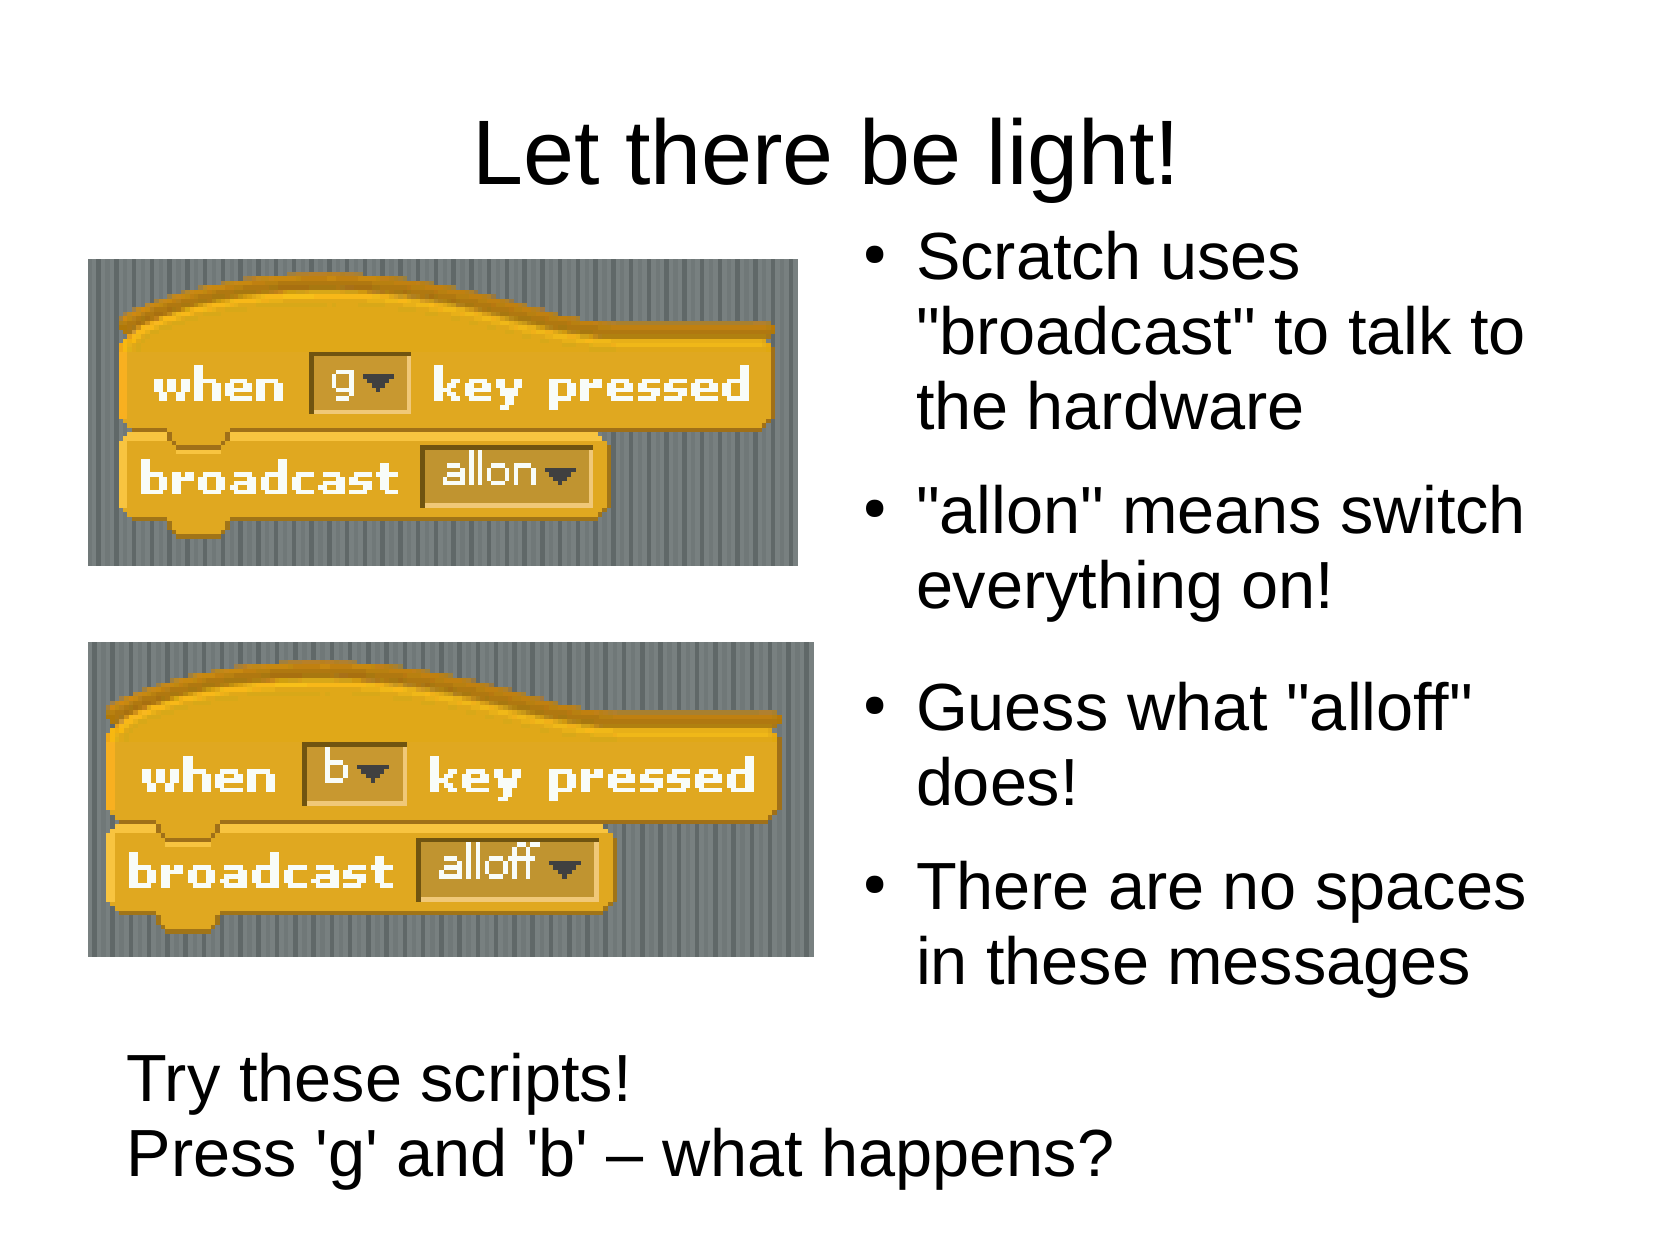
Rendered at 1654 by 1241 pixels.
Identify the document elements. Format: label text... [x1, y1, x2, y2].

text_box Try these scripts! Press 'g' and 'b' – what happens? [112, 1033, 1134, 1198]
list Scratch uses "broadcast" to talk to the hardware "allon" means switch everything on! [845, 219, 1572, 623]
picture [88, 259, 798, 566]
picture [88, 642, 814, 957]
title Let there be light! [82, 49, 1571, 257]
list Guess what "alloff" does! There are no spaces in these messages [845, 670, 1572, 1061]
